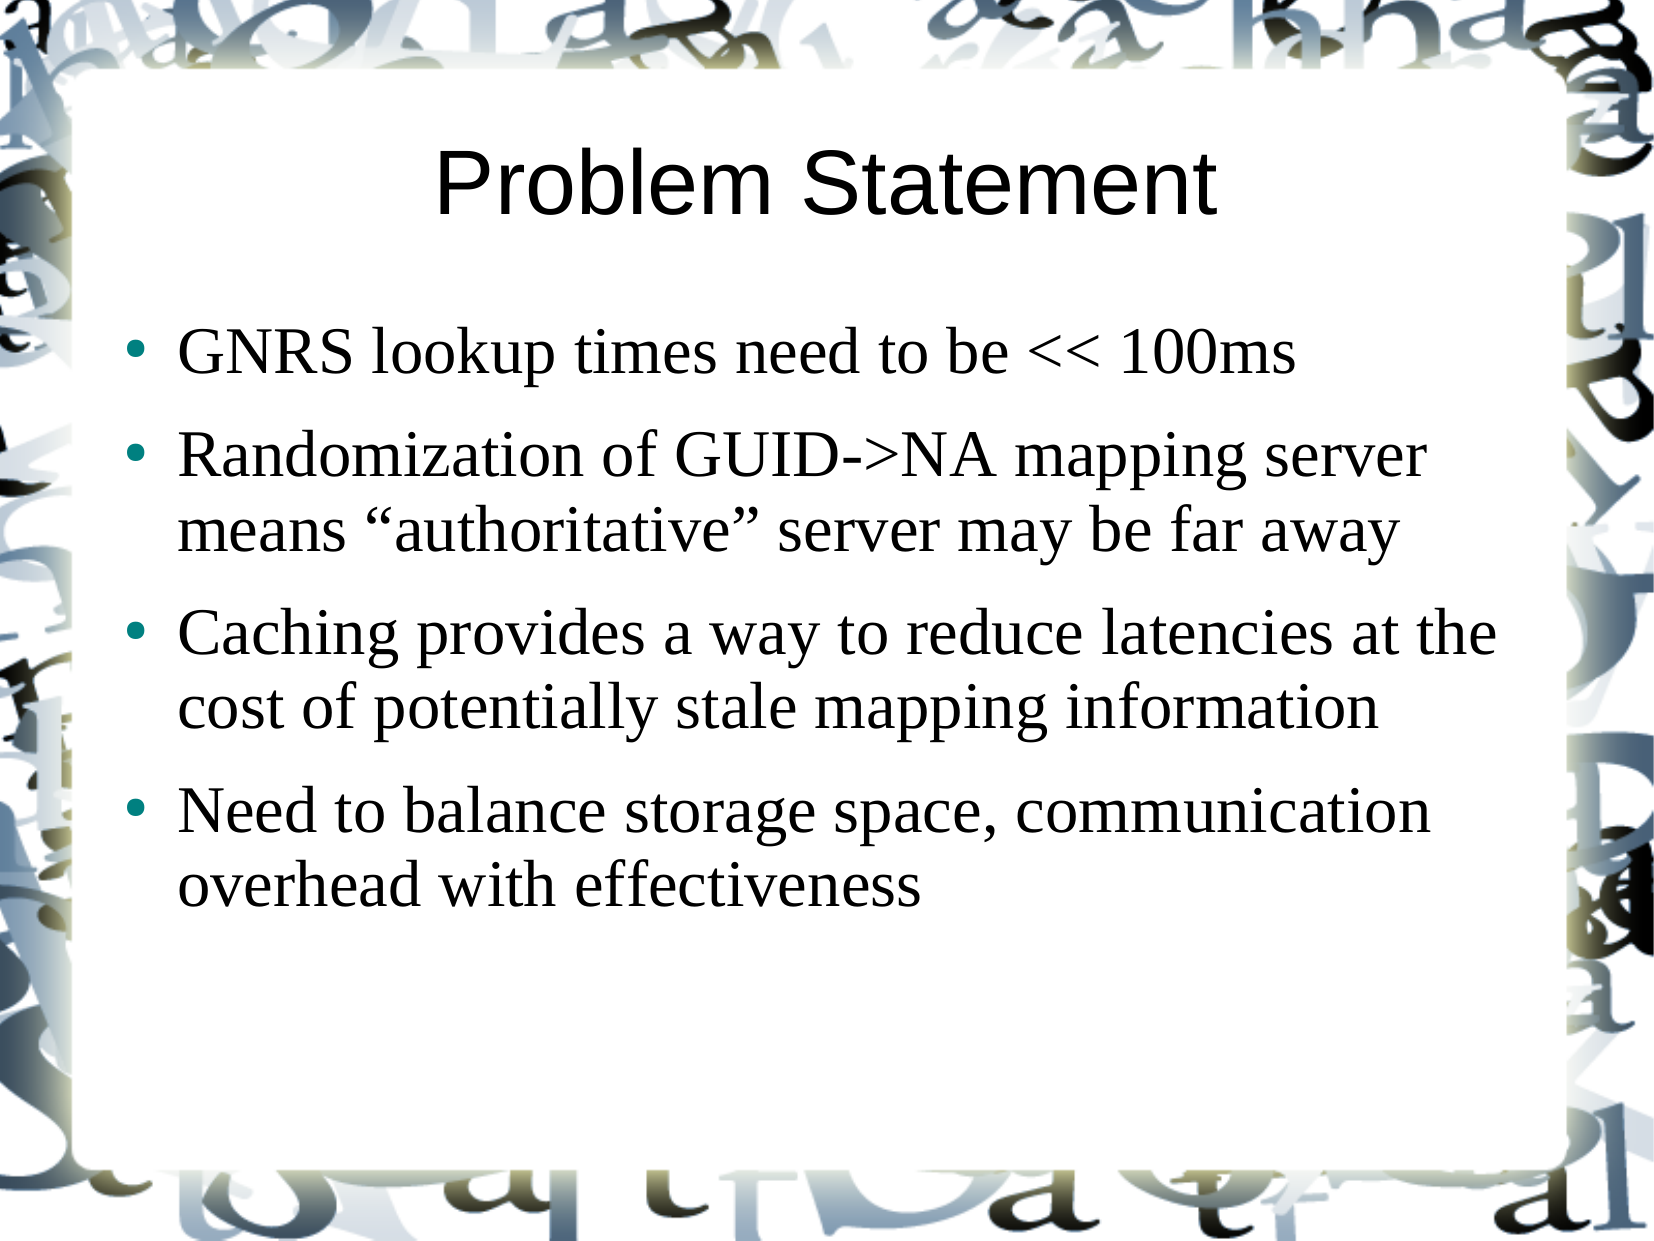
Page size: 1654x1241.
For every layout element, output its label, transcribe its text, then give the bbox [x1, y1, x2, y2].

title Problem Statement [82, 78, 1571, 287]
list GNRS lookup times need to be << 100ms Randomization of GUID->NA mapping server means “authoritative” server may be far away Caching provides a way to reduce latencies at the cost of potentially stale mapping information Need to balance storage space, communication overhead with effectiveness [106, 313, 1530, 1034]
picture [0, 0, 1654, 1241]
